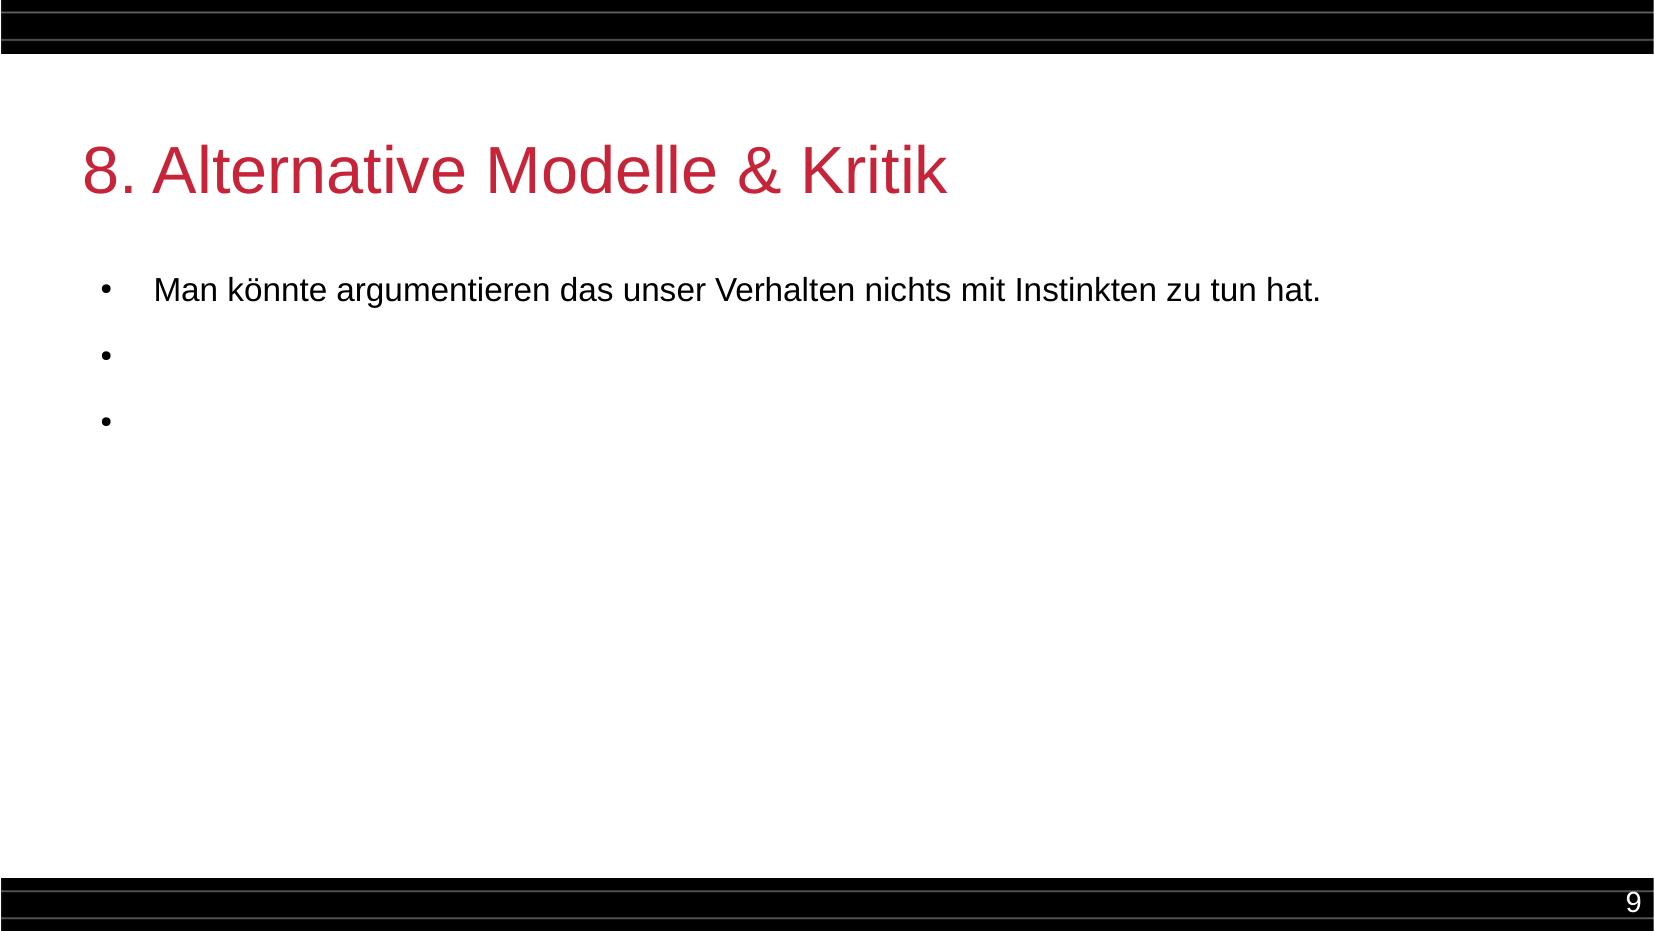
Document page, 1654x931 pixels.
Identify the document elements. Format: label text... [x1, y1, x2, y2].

title 8. Alternative Modelle & Kritik [82, 92, 1571, 249]
list Man könnte argumentieren das unser Verhalten nichts mit Instinkten zu tun hat. [82, 271, 1571, 758]
picture [1, 0, 1654, 54]
picture [1, 878, 1654, 931]
